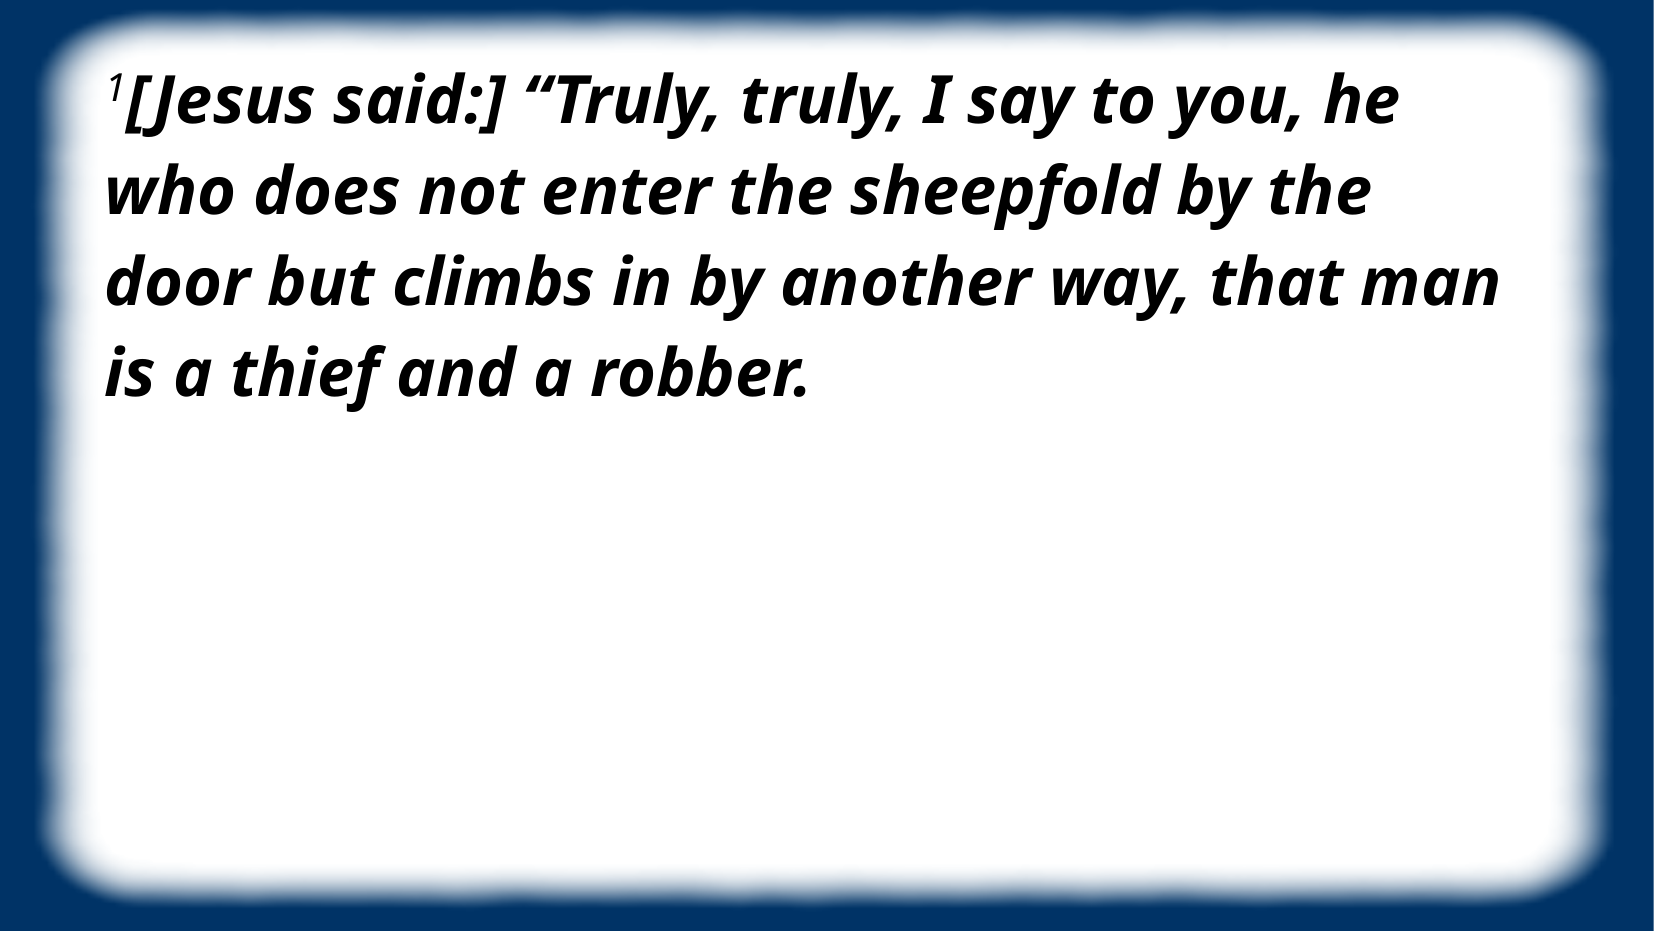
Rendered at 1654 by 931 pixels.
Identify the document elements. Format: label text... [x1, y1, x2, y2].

text_box 1[Jesus said:] “Truly, truly, I say to you, he who does not enter the sheepfold by the door but climbs in by another way, that man is a thief and a robber. [90, 45, 1546, 415]
picture [0, 0, 1654, 931]
